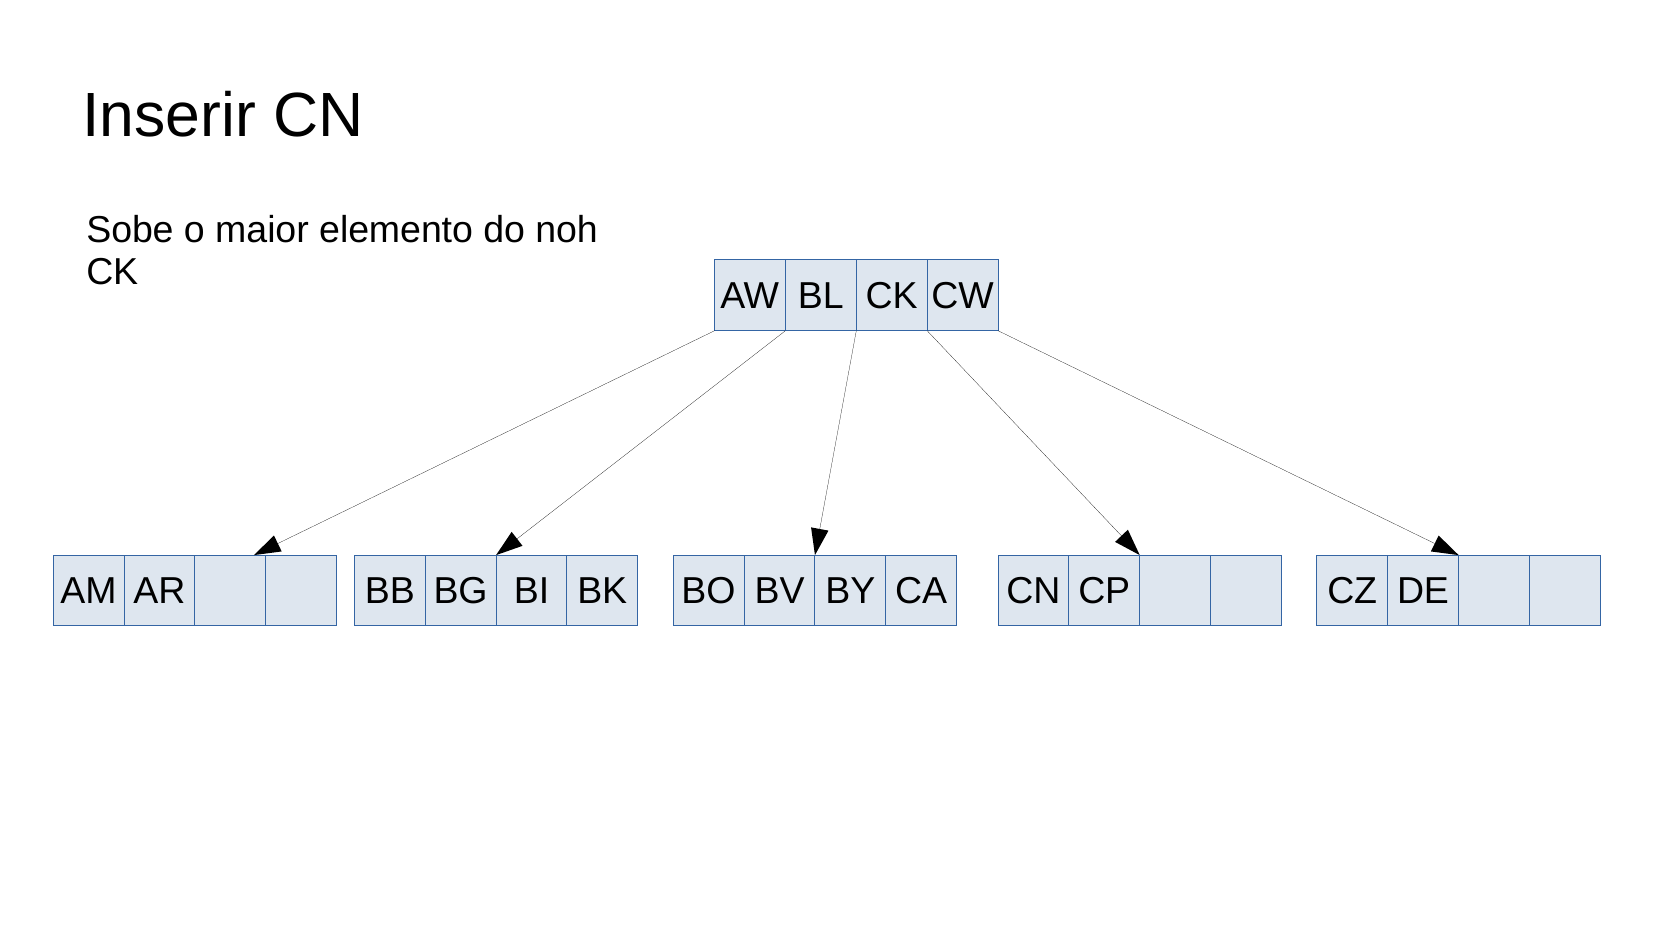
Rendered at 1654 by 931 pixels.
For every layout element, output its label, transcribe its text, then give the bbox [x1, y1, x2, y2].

text_box BY [814, 555, 885, 626]
text_box [194, 555, 337, 626]
text_box CZ [1316, 555, 1387, 626]
text_box CA [885, 555, 957, 626]
text_box CK [856, 259, 927, 331]
text_box BI [496, 555, 566, 626]
text_box BK [566, 555, 638, 626]
text_box DE [1387, 555, 1458, 626]
text_box BG [425, 555, 496, 626]
text_box BV [744, 555, 814, 626]
text_box CW [927, 259, 999, 331]
text_box AR [124, 555, 194, 626]
text_box AW [714, 259, 785, 331]
text_box Sobe o maior elemento do noh CK [71, 200, 613, 300]
text_box CP [1068, 555, 1139, 626]
text_box [1458, 555, 1601, 626]
text_box CN [998, 555, 1068, 626]
text_box AM [53, 555, 124, 626]
text_box [1139, 555, 1282, 626]
title Inserir CN [82, 37, 1571, 193]
text_box BO [673, 555, 744, 626]
text_box BB [354, 555, 425, 626]
text_box BL [785, 259, 856, 331]
